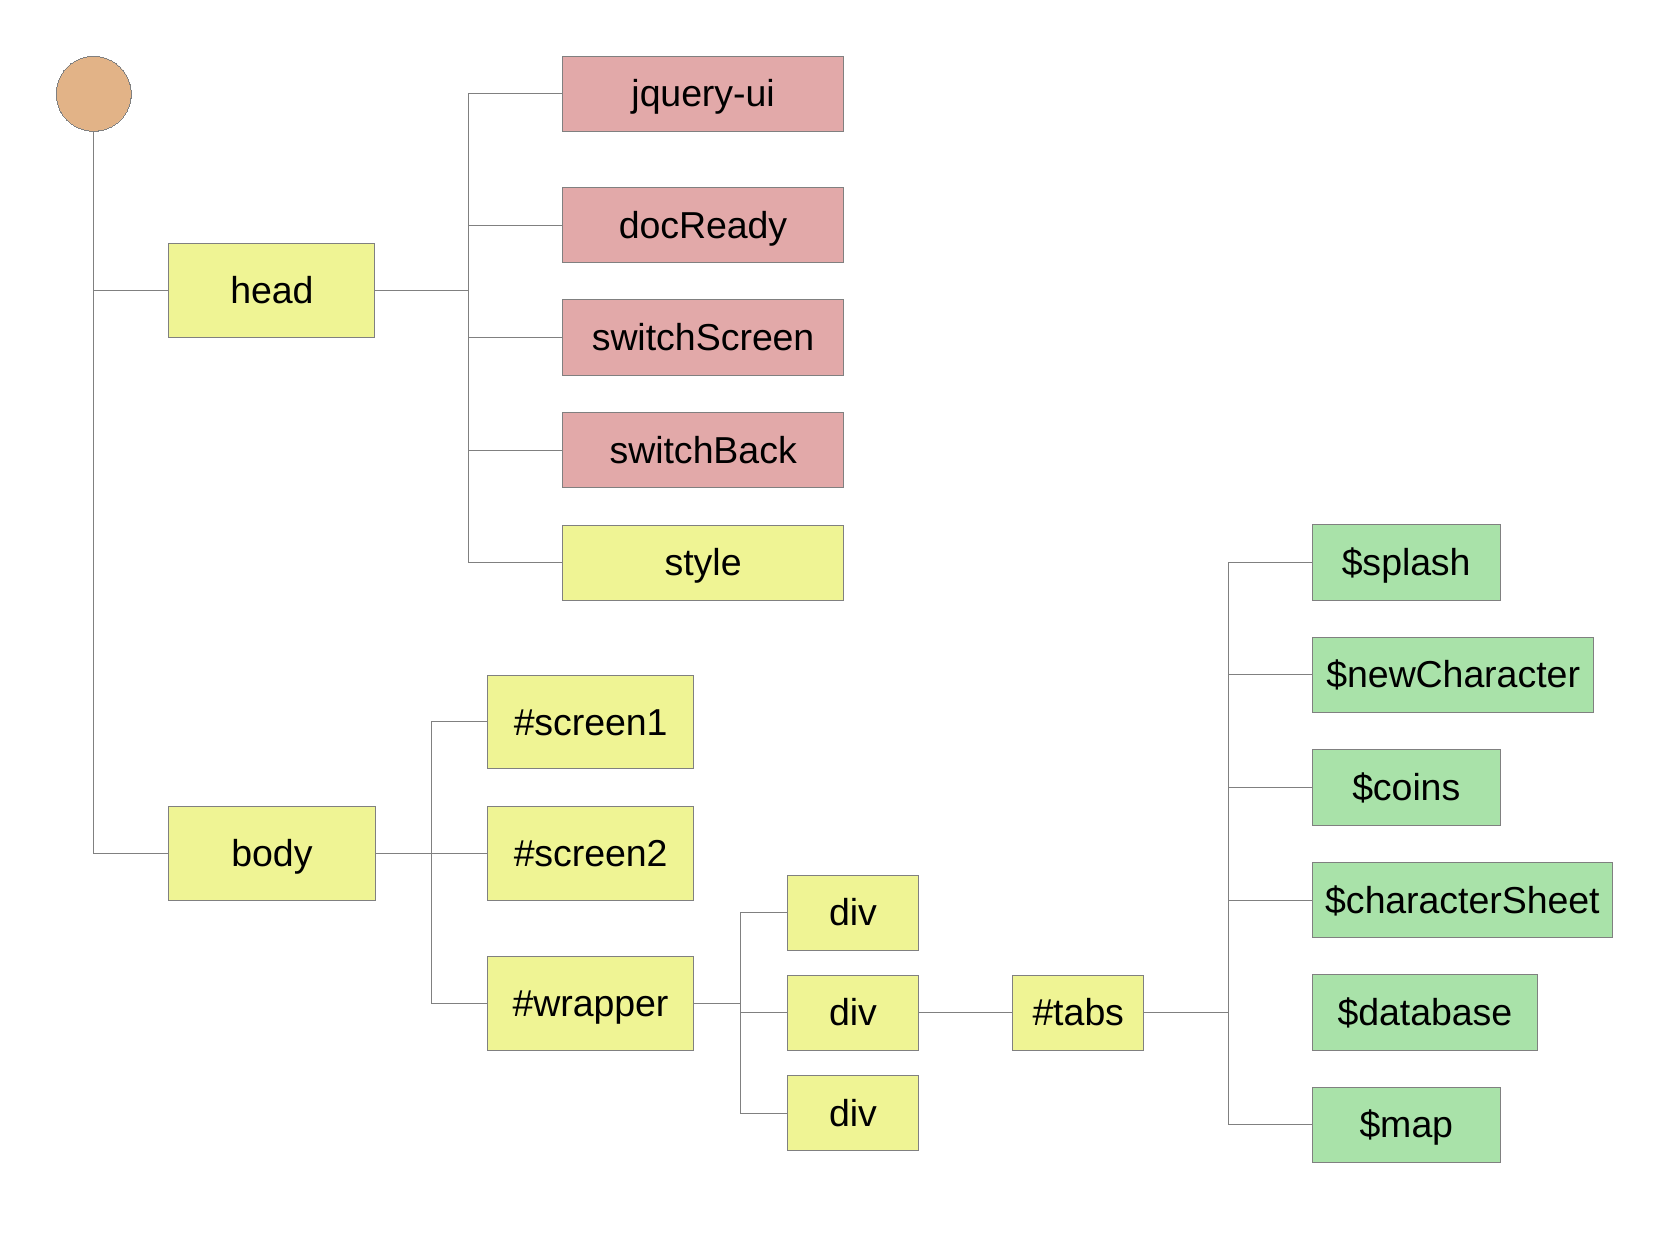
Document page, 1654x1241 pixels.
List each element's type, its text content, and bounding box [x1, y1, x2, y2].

text_box switchBack [562, 412, 844, 488]
text_box jquery-ui [562, 56, 844, 132]
text_box switchScreen [562, 299, 844, 376]
text_box $splash [1312, 524, 1501, 601]
text_box #wrapper [487, 956, 694, 1051]
text_box style [562, 525, 844, 601]
text_box $newCharacter [1312, 637, 1594, 713]
text_box #screen1 [487, 675, 694, 769]
text_box docReady [562, 187, 844, 263]
text_box div [787, 875, 919, 951]
text_box $database [1312, 974, 1538, 1051]
text_box div [787, 975, 919, 1051]
text_box div [787, 1075, 919, 1151]
text_box #tabs [1012, 975, 1144, 1051]
text_box head [168, 243, 375, 338]
text_box #screen2 [487, 806, 694, 901]
text_box $coins [1312, 749, 1501, 826]
text_box $characterSheet [1312, 862, 1613, 938]
text_box [56, 56, 132, 132]
text_box $map [1312, 1087, 1501, 1163]
text_box body [168, 806, 376, 901]
